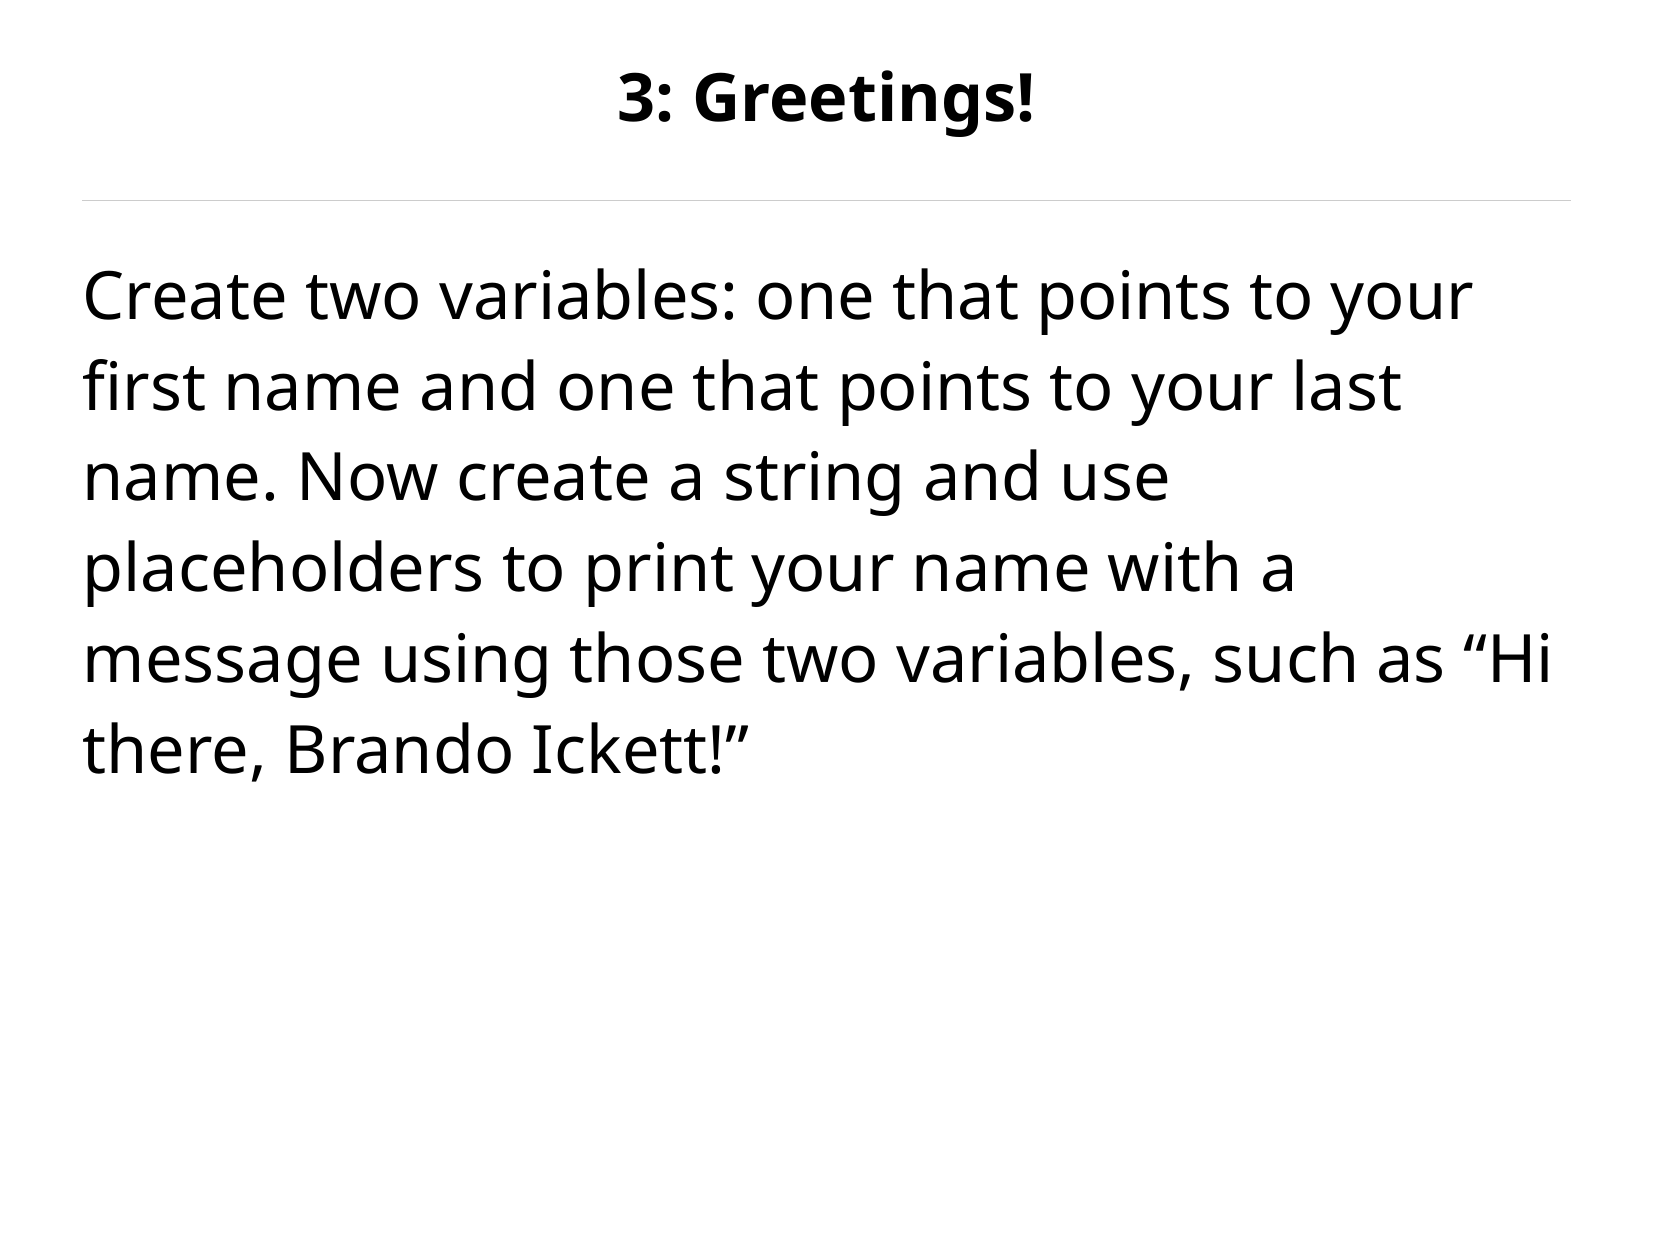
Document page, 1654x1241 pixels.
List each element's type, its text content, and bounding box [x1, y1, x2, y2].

title 3: Greetings! [82, 25, 1571, 166]
list Create two variables: one that points to your first name and one that points to your last name. Now create a string and use placeholders to print your name with a message using those two variables, such as “Hi there, Brando Ickett!” [82, 248, 1571, 1111]
